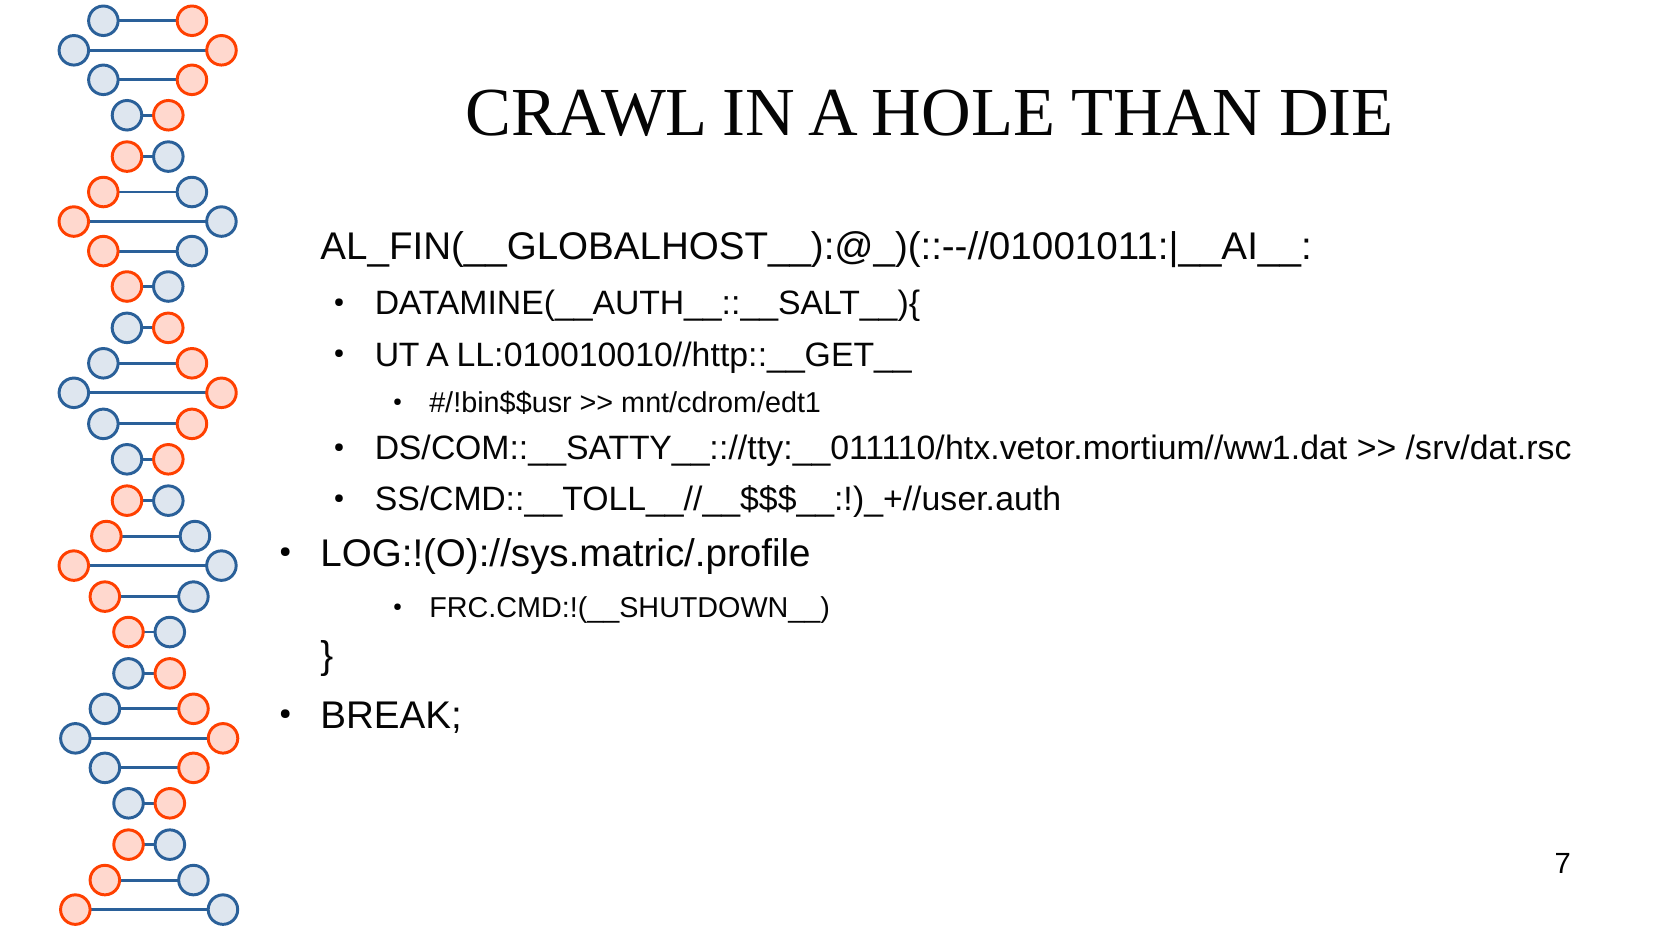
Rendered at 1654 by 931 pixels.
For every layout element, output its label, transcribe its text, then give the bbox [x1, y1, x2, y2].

list AL_FIN(__GLOBALHOST__):@_)(::--//01001011:|__AI__: DATAMINE(__AUTH__::__SALT__){ UT A LL:010010010//http::__GET__ #/!bin$$usr >> mnt/cdrom/edt1 DS/COM::__SATTY__:://tty:__011110/htx.vetor.mortium//ww1.dat >> /srv/dat.rsc SS/CMD::__TOLL__//__$$$__:!)_+//user.auth LOG:!(O)://sys.matric/.profile FRC.CMD:!(__SHUTDOWN__) } BREAK; [265, 224, 1595, 764]
title CRAWL IN A HOLE THAN DIE [265, 35, 1595, 189]
